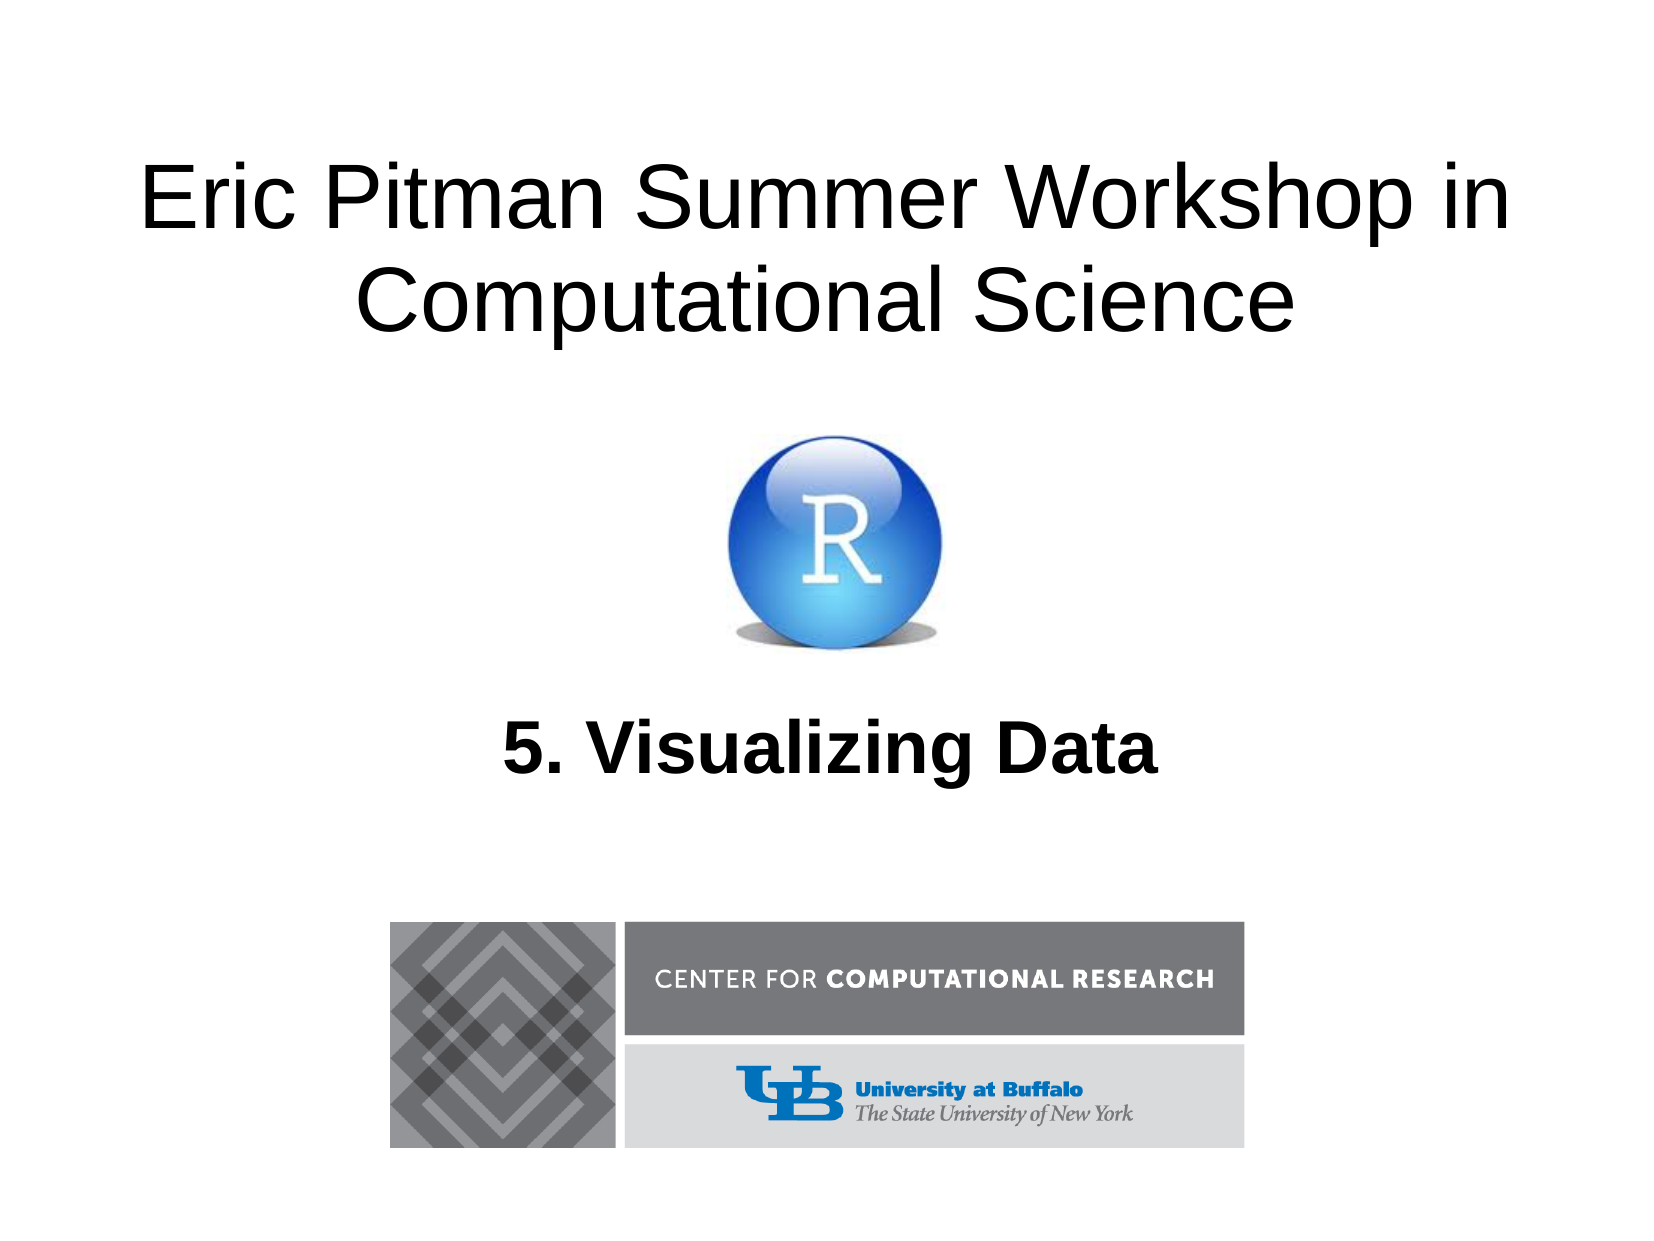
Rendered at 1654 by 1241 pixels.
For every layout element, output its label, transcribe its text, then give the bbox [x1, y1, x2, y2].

title Eric Pitman Summer Workshop in Computational Science [82, 145, 1571, 556]
picture [726, 434, 946, 465]
text_box 5. Visualizing Data Jeanette Sperhac [200, 465, 1461, 1057]
picture [254, 809, 1380, 1241]
